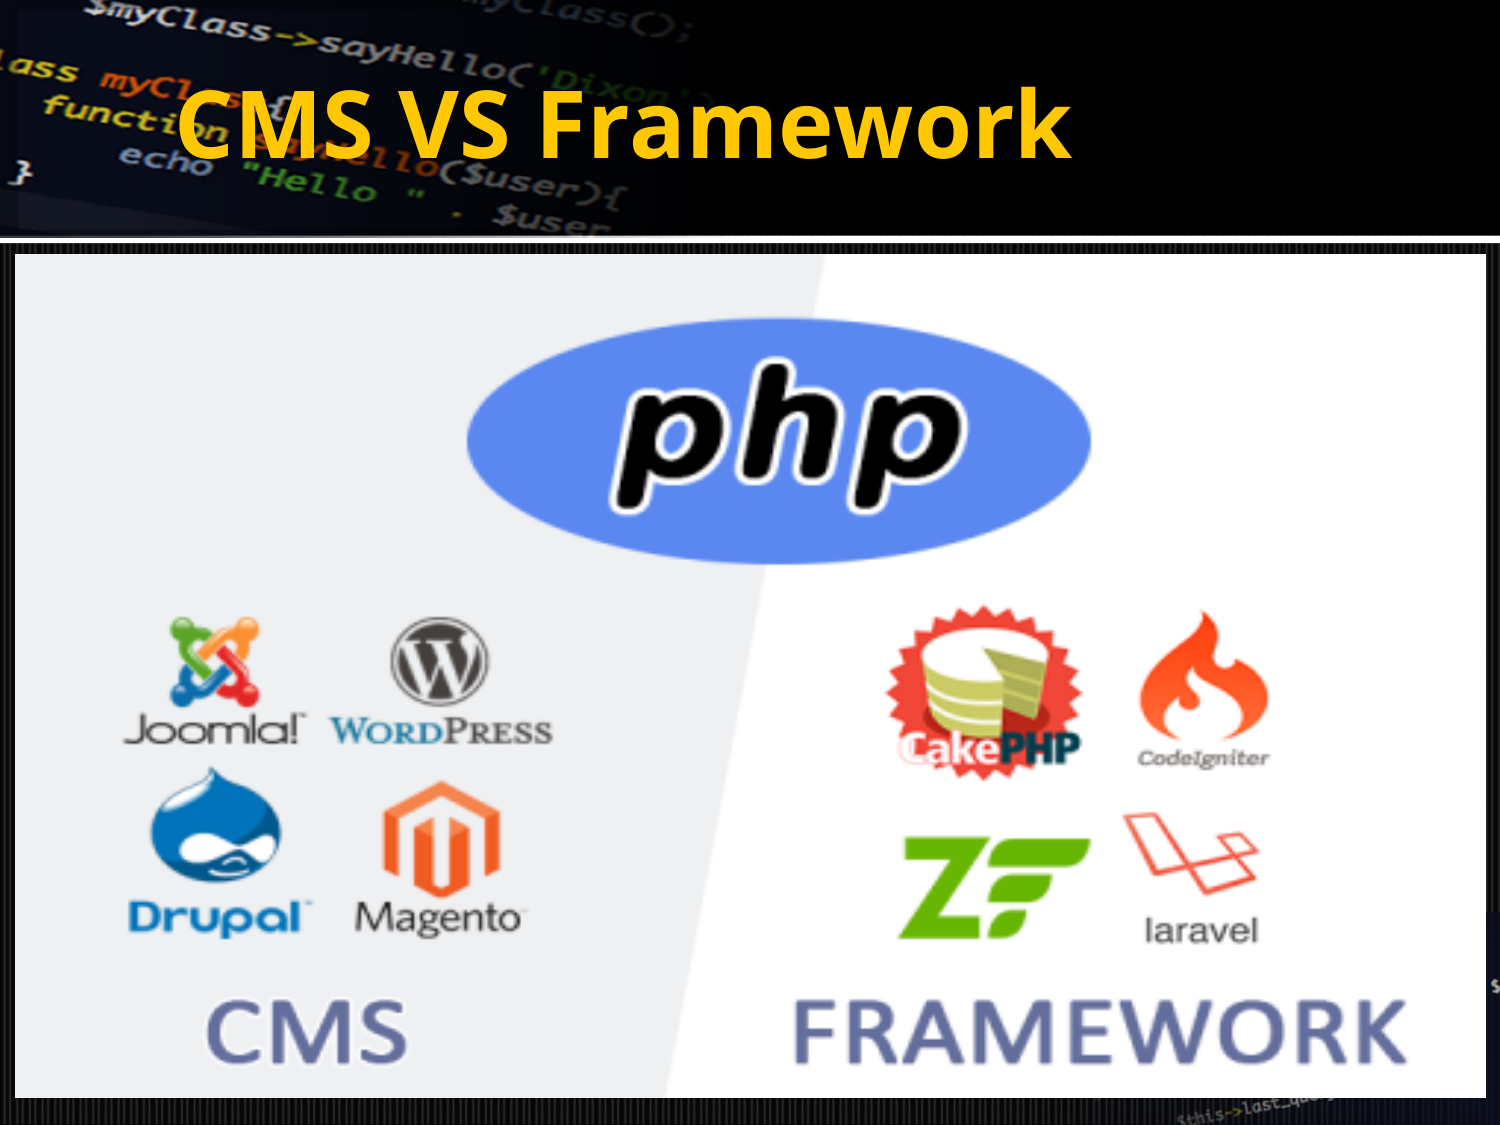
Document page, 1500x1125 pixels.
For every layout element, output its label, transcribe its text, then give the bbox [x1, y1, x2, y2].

picture [0, 0, 743, 238]
picture [0, 243, 1500, 1125]
title CMS VS Framework [159, 0, 1312, 185]
